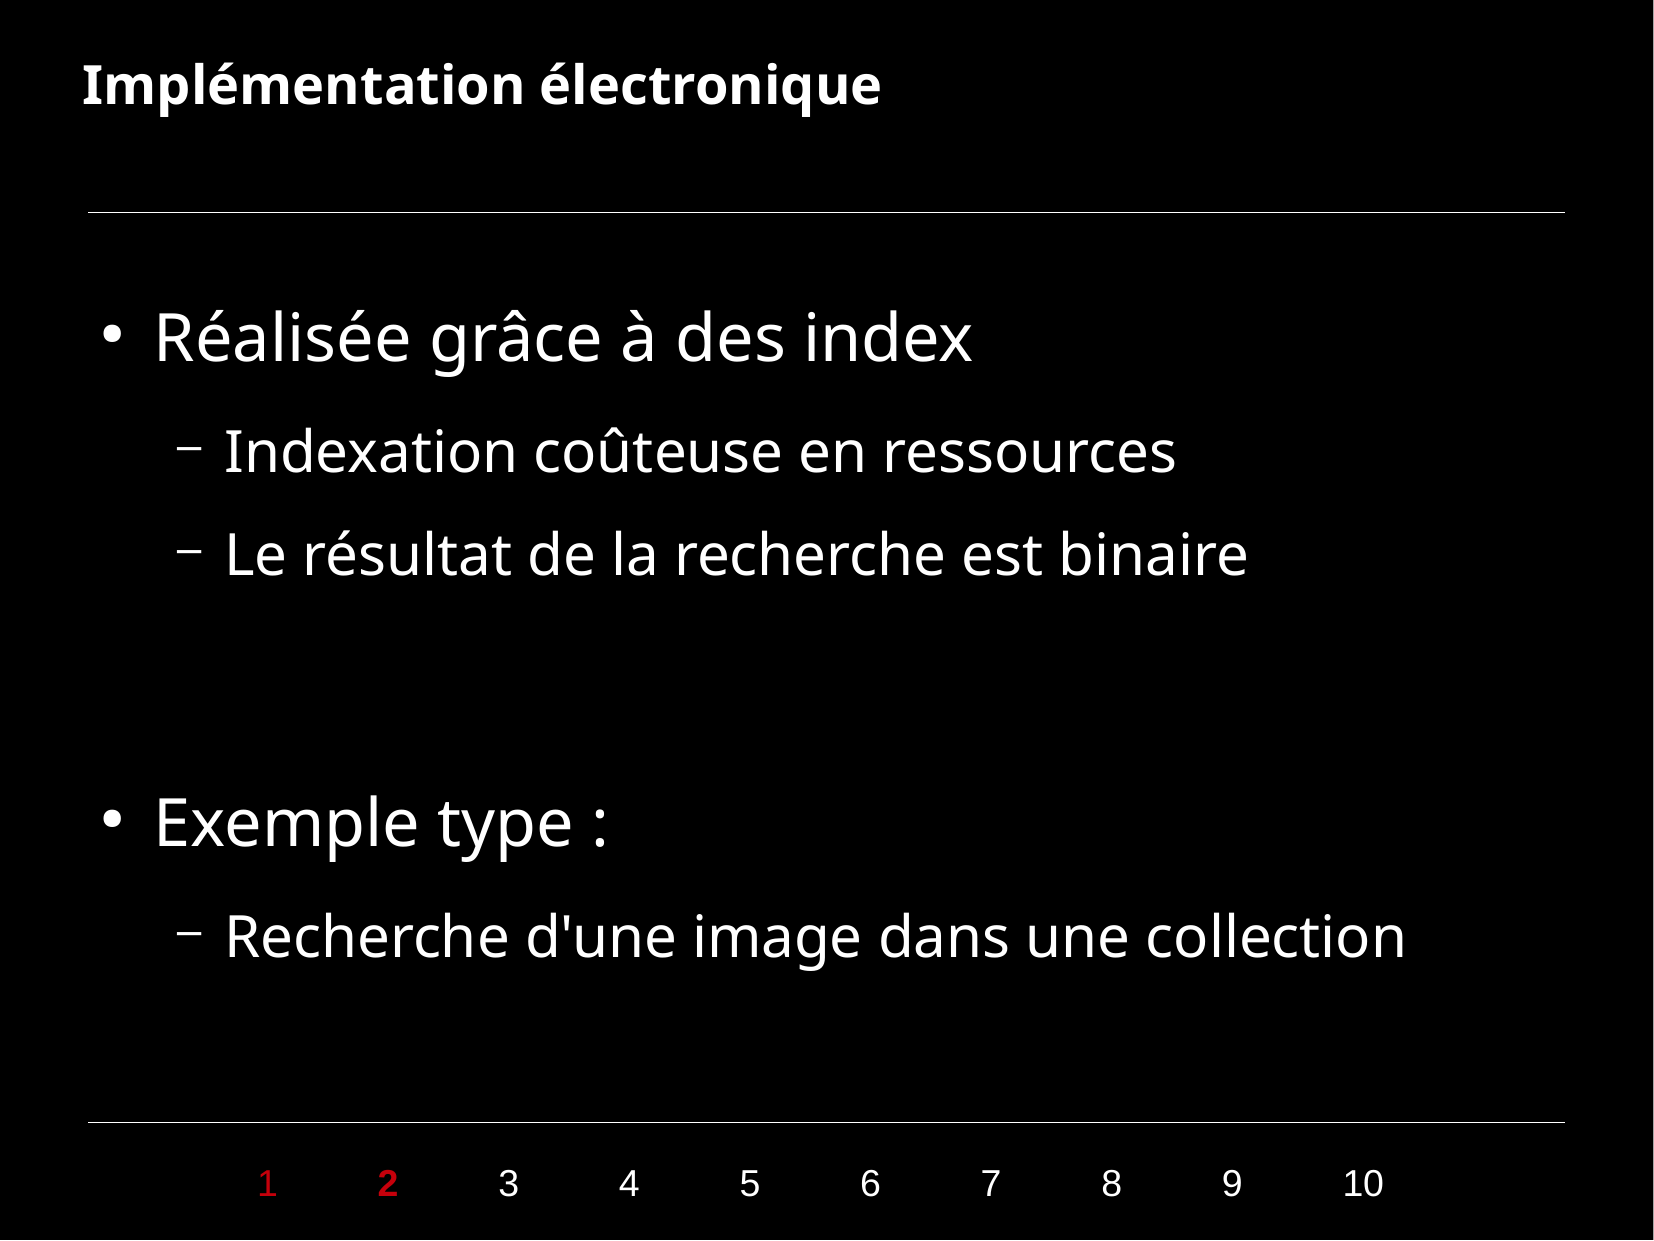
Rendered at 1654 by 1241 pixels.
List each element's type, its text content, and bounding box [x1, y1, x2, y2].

text_box 7 [962, 1152, 1020, 1216]
text_box 2 [360, 1152, 417, 1216]
text_box 4 [601, 1152, 658, 1216]
text_box 8 [1083, 1152, 1140, 1216]
list Réalisée grâce à des index Indexation coûteuse en ressources Le résultat de la recherche est binaire Exemple type : Recherche d'une image dans une collection [82, 290, 1571, 1109]
text_box 6 [842, 1152, 899, 1216]
text_box 10 [1324, 1152, 1402, 1216]
text_box 9 [1204, 1152, 1261, 1216]
title Implémentation électronique [82, 19, 1571, 148]
text_box 5 [721, 1152, 779, 1216]
text_box 1 [239, 1152, 296, 1216]
text_box 3 [480, 1152, 537, 1216]
